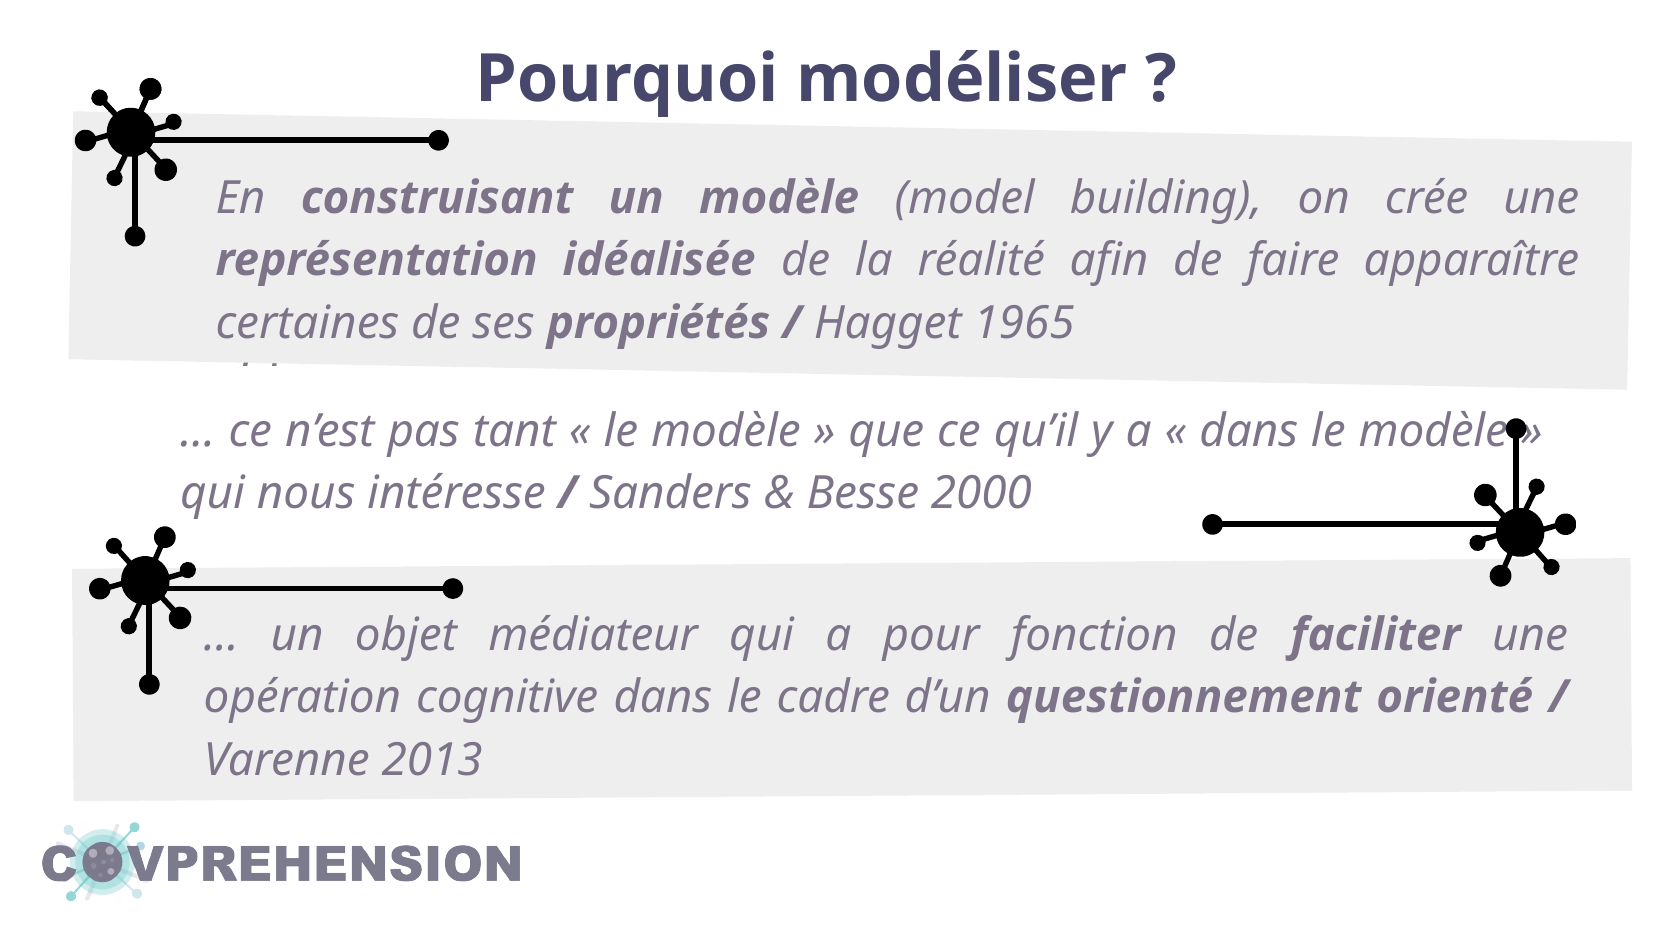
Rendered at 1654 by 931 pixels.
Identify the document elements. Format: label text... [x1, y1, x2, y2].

picture [68, 71, 219, 192]
text_box [211, 113, 1632, 390]
picture [82, 519, 233, 640]
picture [1433, 473, 1583, 593]
text_box En construisant un modèle (model building), on crée une représentation idéalisée de la réalité afin de faire apparaître certaines de ses propriétés / Hagget 1965 [200, 156, 1595, 397]
title Pourquoi modéliser ? [0, 23, 1654, 129]
text_box [68, 127, 200, 362]
text_box … ce n’est pas tant « le modèle » que ce qu’il y a « dans le modèle » qui nous intéresse / Sanders & Besse 2000 [165, 389, 1560, 520]
text_box … un objet médiateur qui a pour fonction de faciliter une opération cognitive dans le cadre d’un questionnement orienté / Varenne 2013 [189, 593, 1583, 792]
text_box [1456, 558, 1633, 791]
text_box [72, 568, 1423, 802]
text_box [226, 559, 1445, 593]
